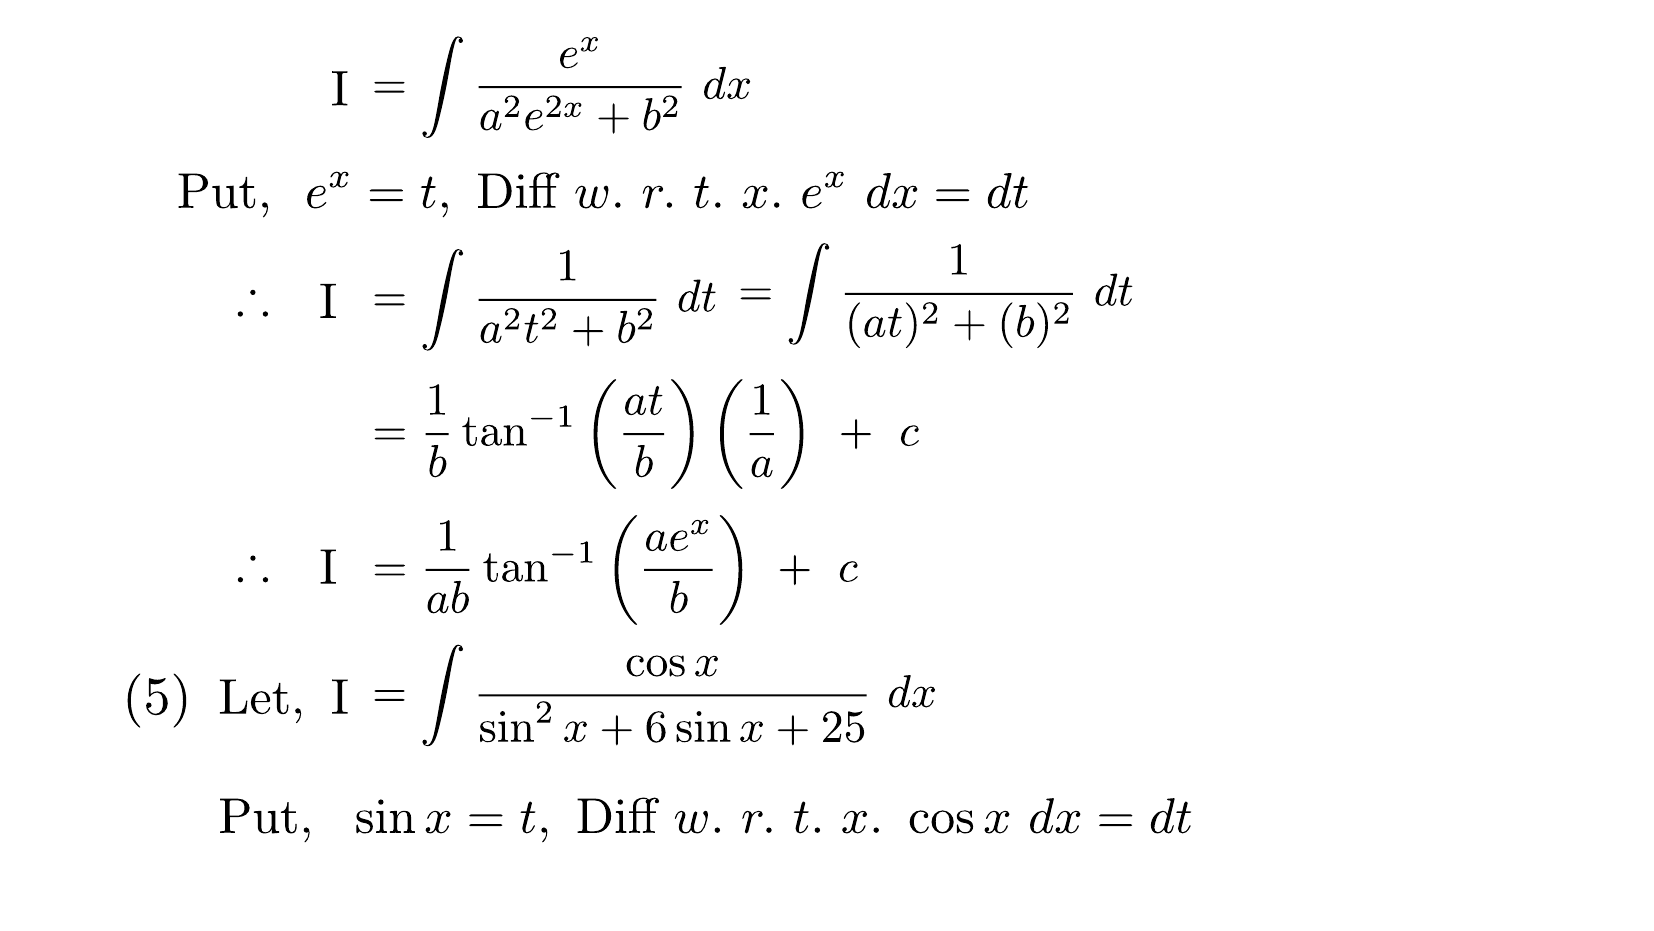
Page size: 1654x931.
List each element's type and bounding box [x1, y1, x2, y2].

text_box [219, 679, 302, 724]
text_box [237, 555, 269, 583]
text_box [374, 249, 716, 351]
title [47, 36, 1607, 898]
text_box [373, 644, 936, 747]
text_box [373, 36, 751, 138]
text_box [740, 243, 1133, 349]
text_box [374, 379, 919, 489]
text_box [320, 283, 336, 318]
text_box [320, 549, 336, 584]
text_box [125, 673, 187, 728]
text_box [237, 289, 269, 317]
text_box [332, 71, 348, 106]
text_box [332, 679, 348, 714]
text_box [374, 515, 858, 625]
text_box [220, 797, 1192, 843]
text_box [178, 171, 1029, 218]
